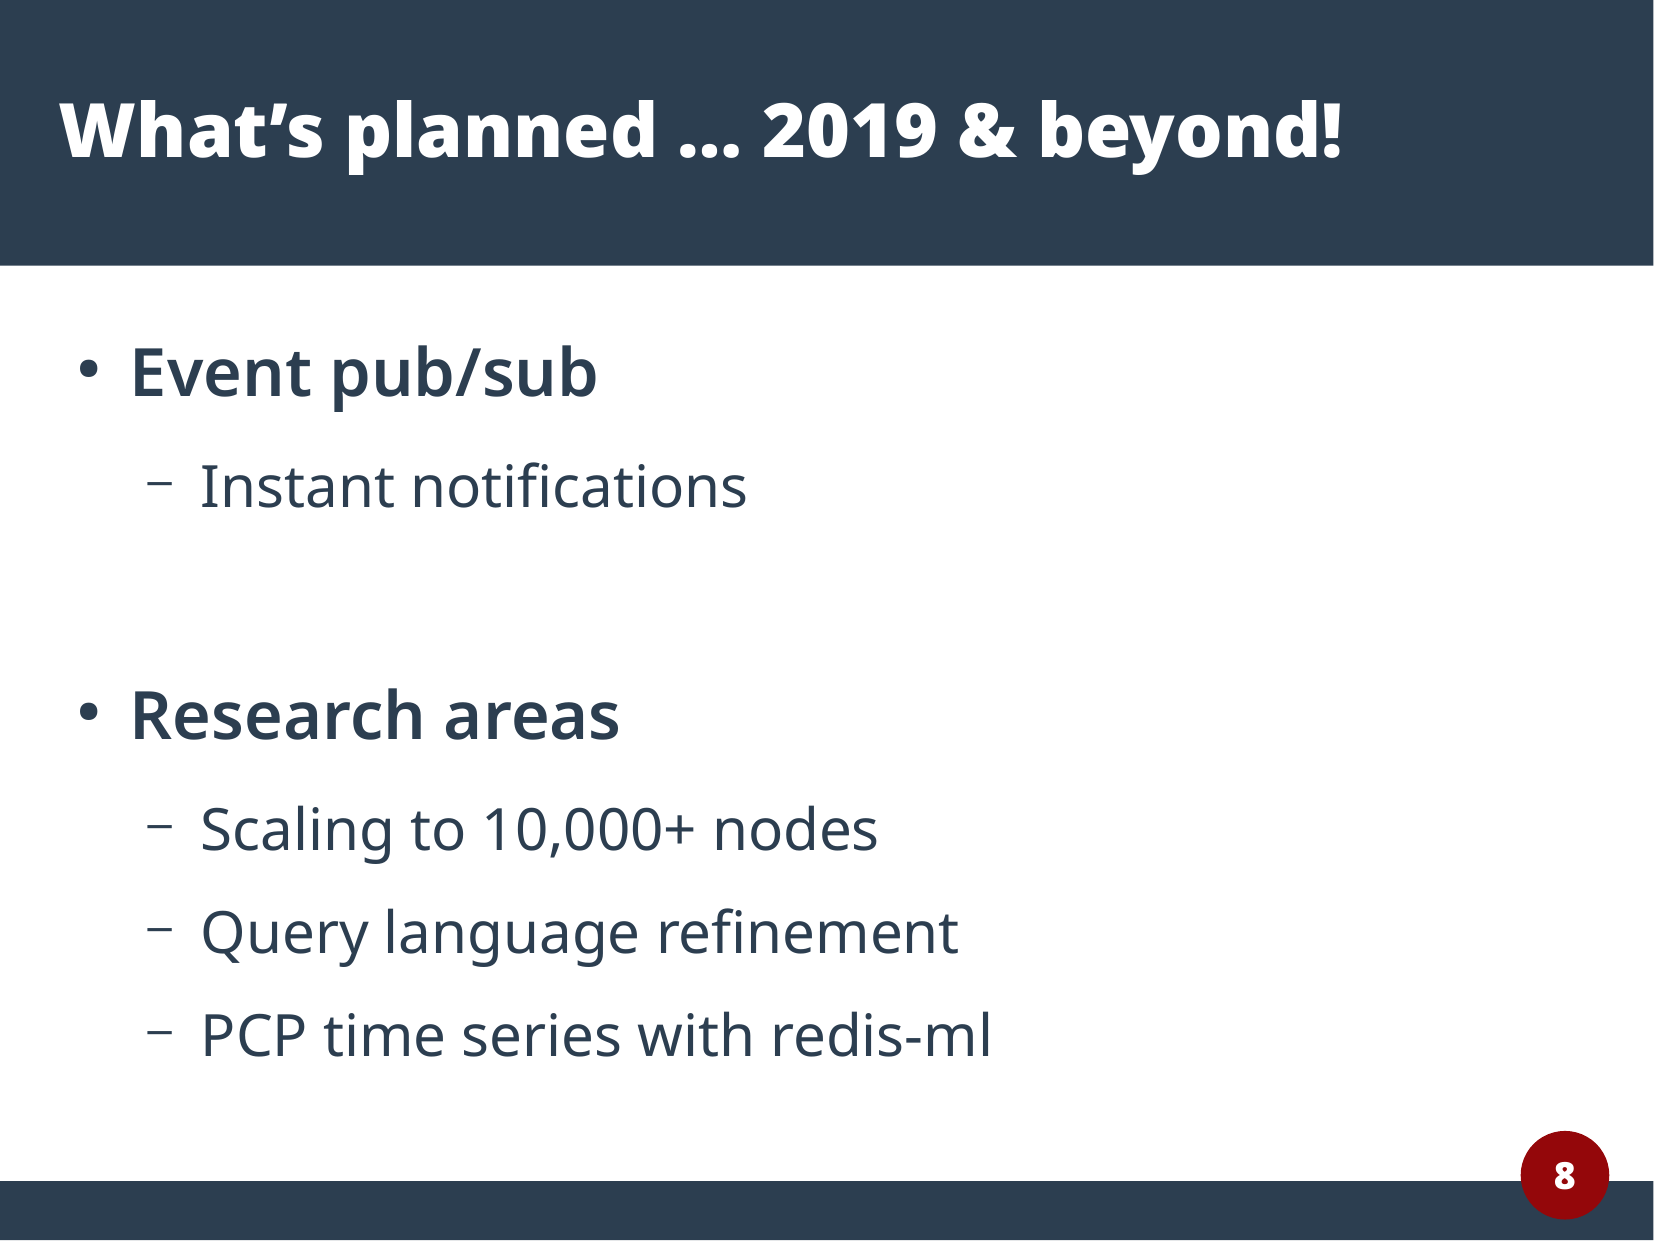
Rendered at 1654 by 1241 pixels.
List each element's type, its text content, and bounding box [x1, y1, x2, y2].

title What’s planned … 2019 & beyond! [59, 49, 1595, 207]
list Event pub/sub Instant notifications Research areas Scaling to 10,000+ nodes Query language refinement PCP time series with redis-ml [59, 324, 1595, 1152]
